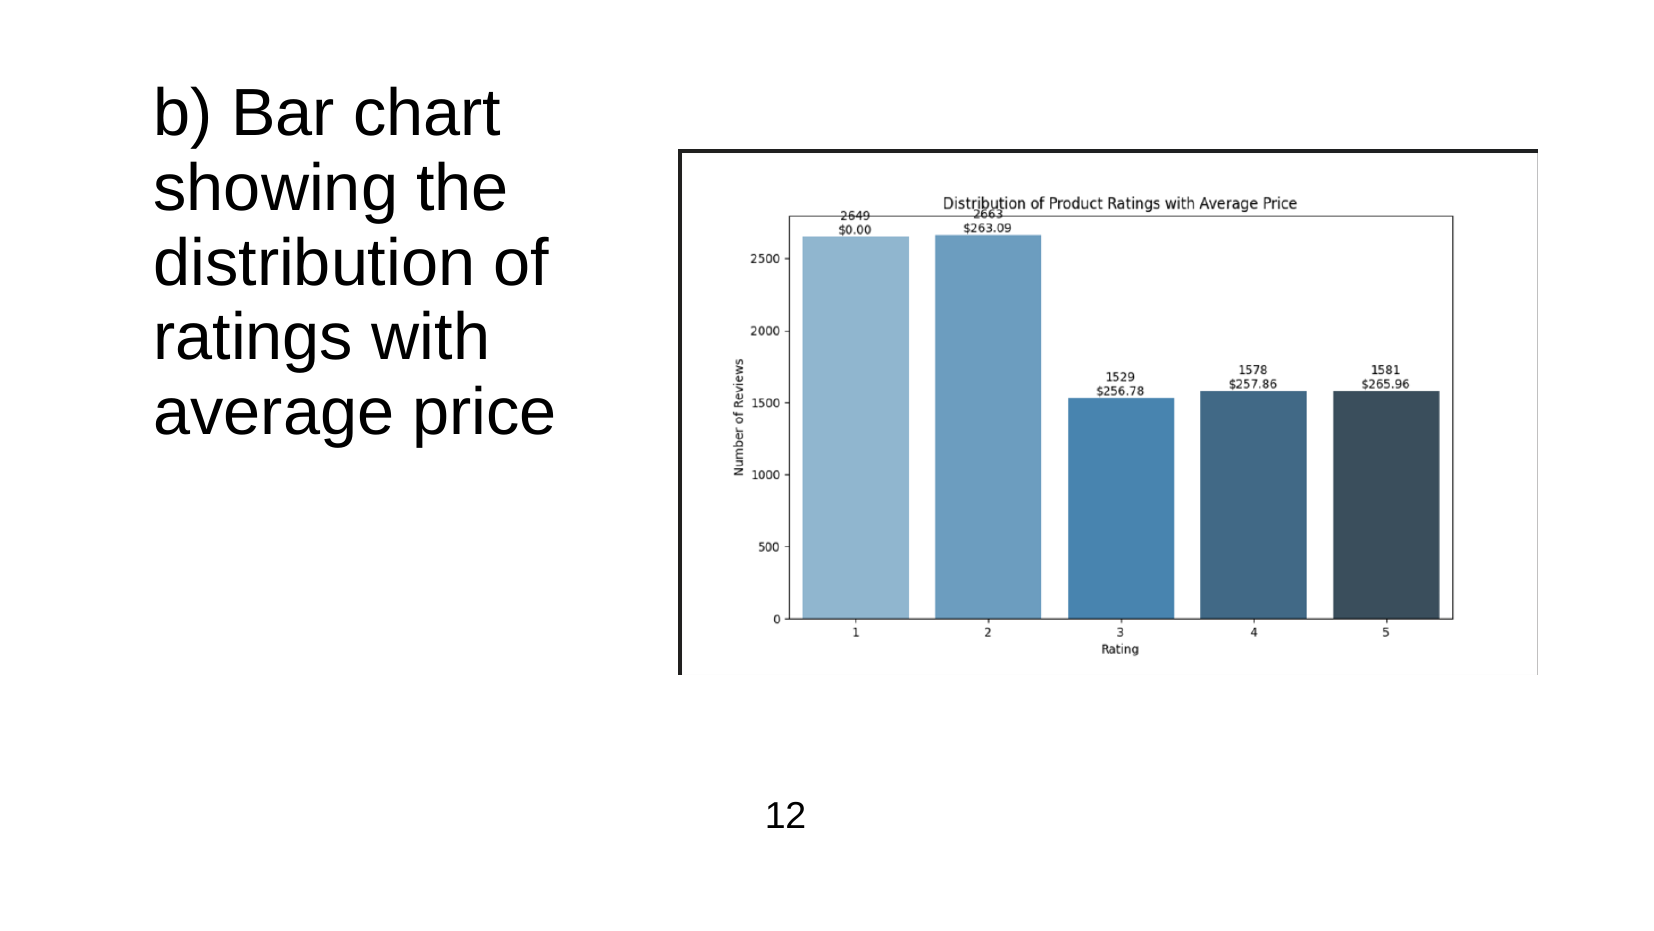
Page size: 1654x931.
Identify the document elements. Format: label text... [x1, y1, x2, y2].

picture [678, 149, 1538, 676]
list b) Bar chart showing the distribution of ratings with average price [82, 75, 713, 758]
text_box <number> [750, 787, 976, 858]
